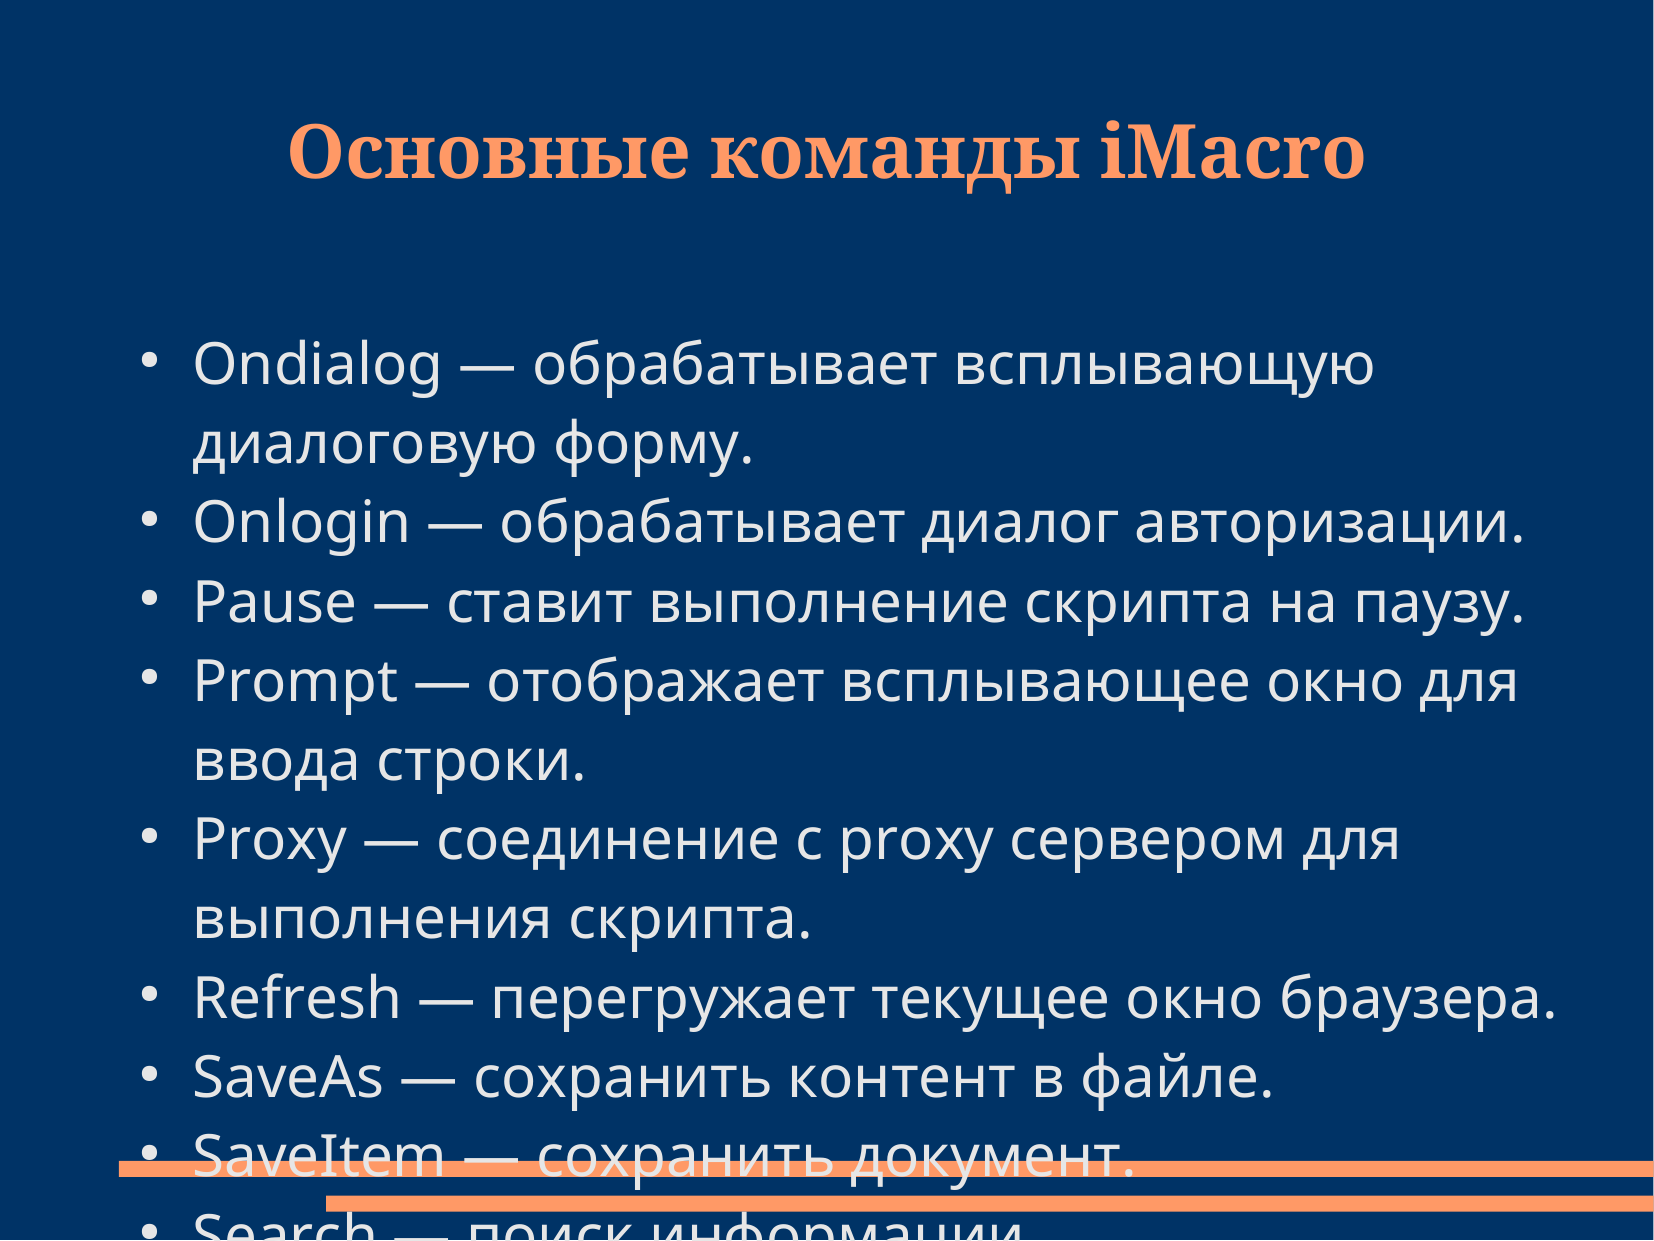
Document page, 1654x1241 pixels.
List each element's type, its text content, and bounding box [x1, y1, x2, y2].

list Ondialog — обрабатывает всплывающую диалоговую форму. Onlogin — обрабатывает диалог авторизации. Pause — ставит выполнение скрипта на паузу. Prompt — отображает всплывающее окно для ввода строки. Proxy — соединение с proxy сервером для выполнения скрипта. Refresh — перегружает текущее окно браузера. SaveAs — сохранить контент в файле. SaveItem — сохранить документ. Search — поиск информации. [121, 322, 1561, 1166]
title Основные команды iMacro [121, 46, 1534, 254]
